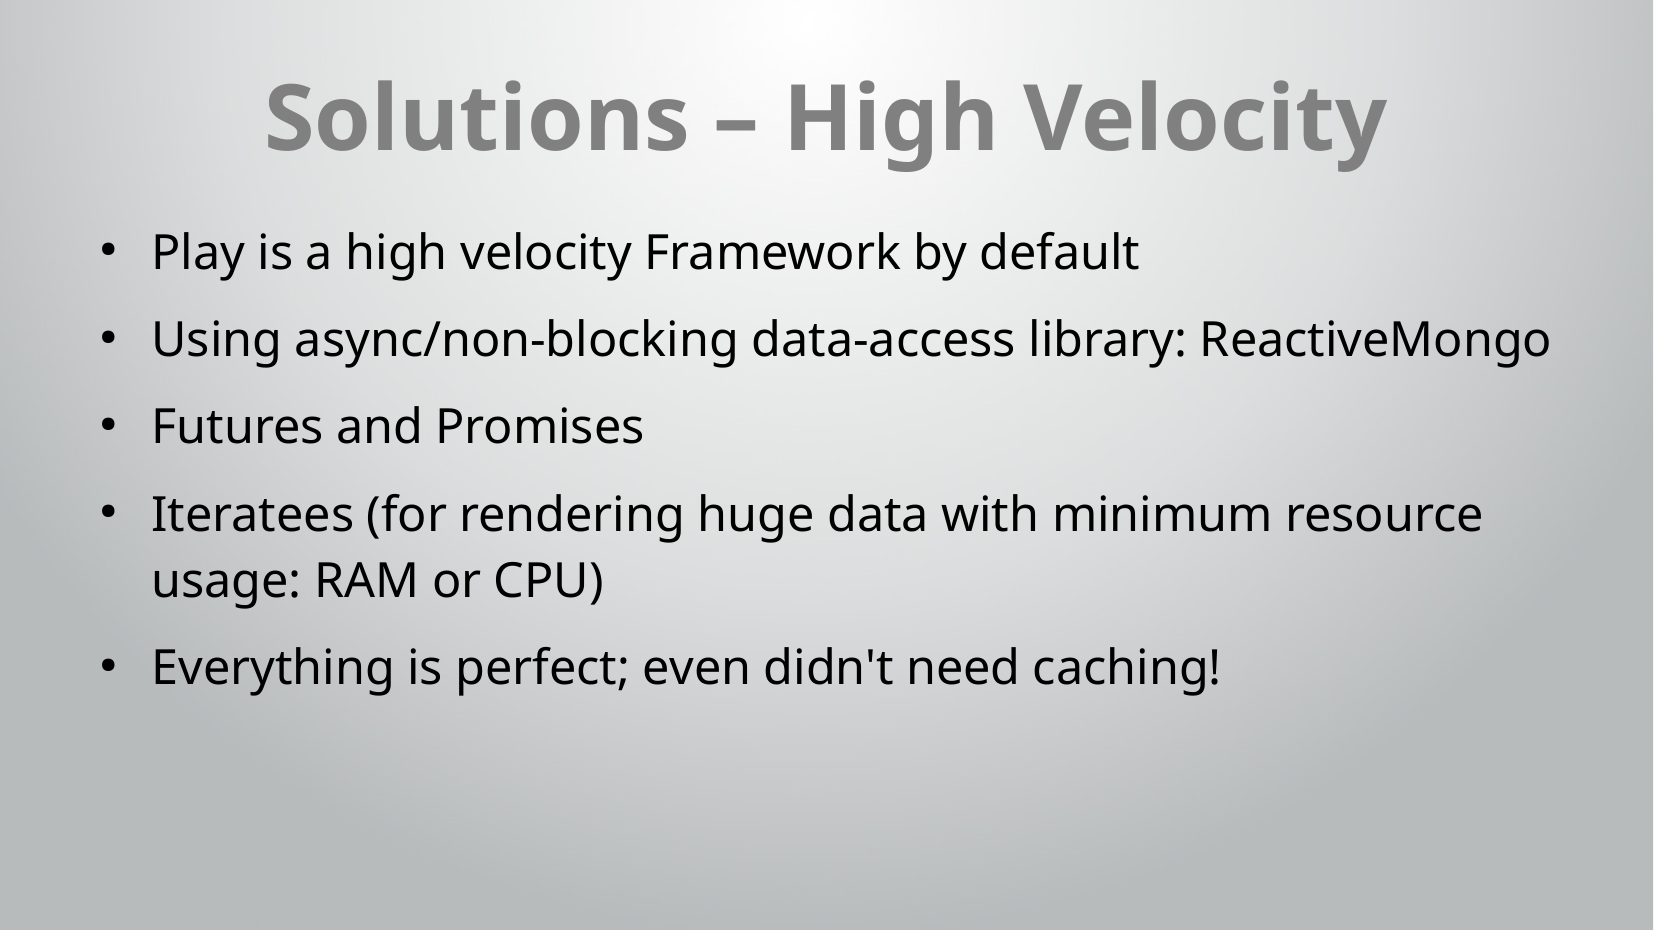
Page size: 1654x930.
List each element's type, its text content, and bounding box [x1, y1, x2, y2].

list Play is a high velocity Framework by default Using async/non-blocking data-access library: ReactiveMongo Futures and Promises Iteratees (for rendering huge data with minimum resource usage: RAM or CPU) Everything is perfect; even didn't need caching! [82, 217, 1571, 757]
title Solutions – High Velocity [82, 36, 1571, 193]
picture [0, 0, 1654, 930]
